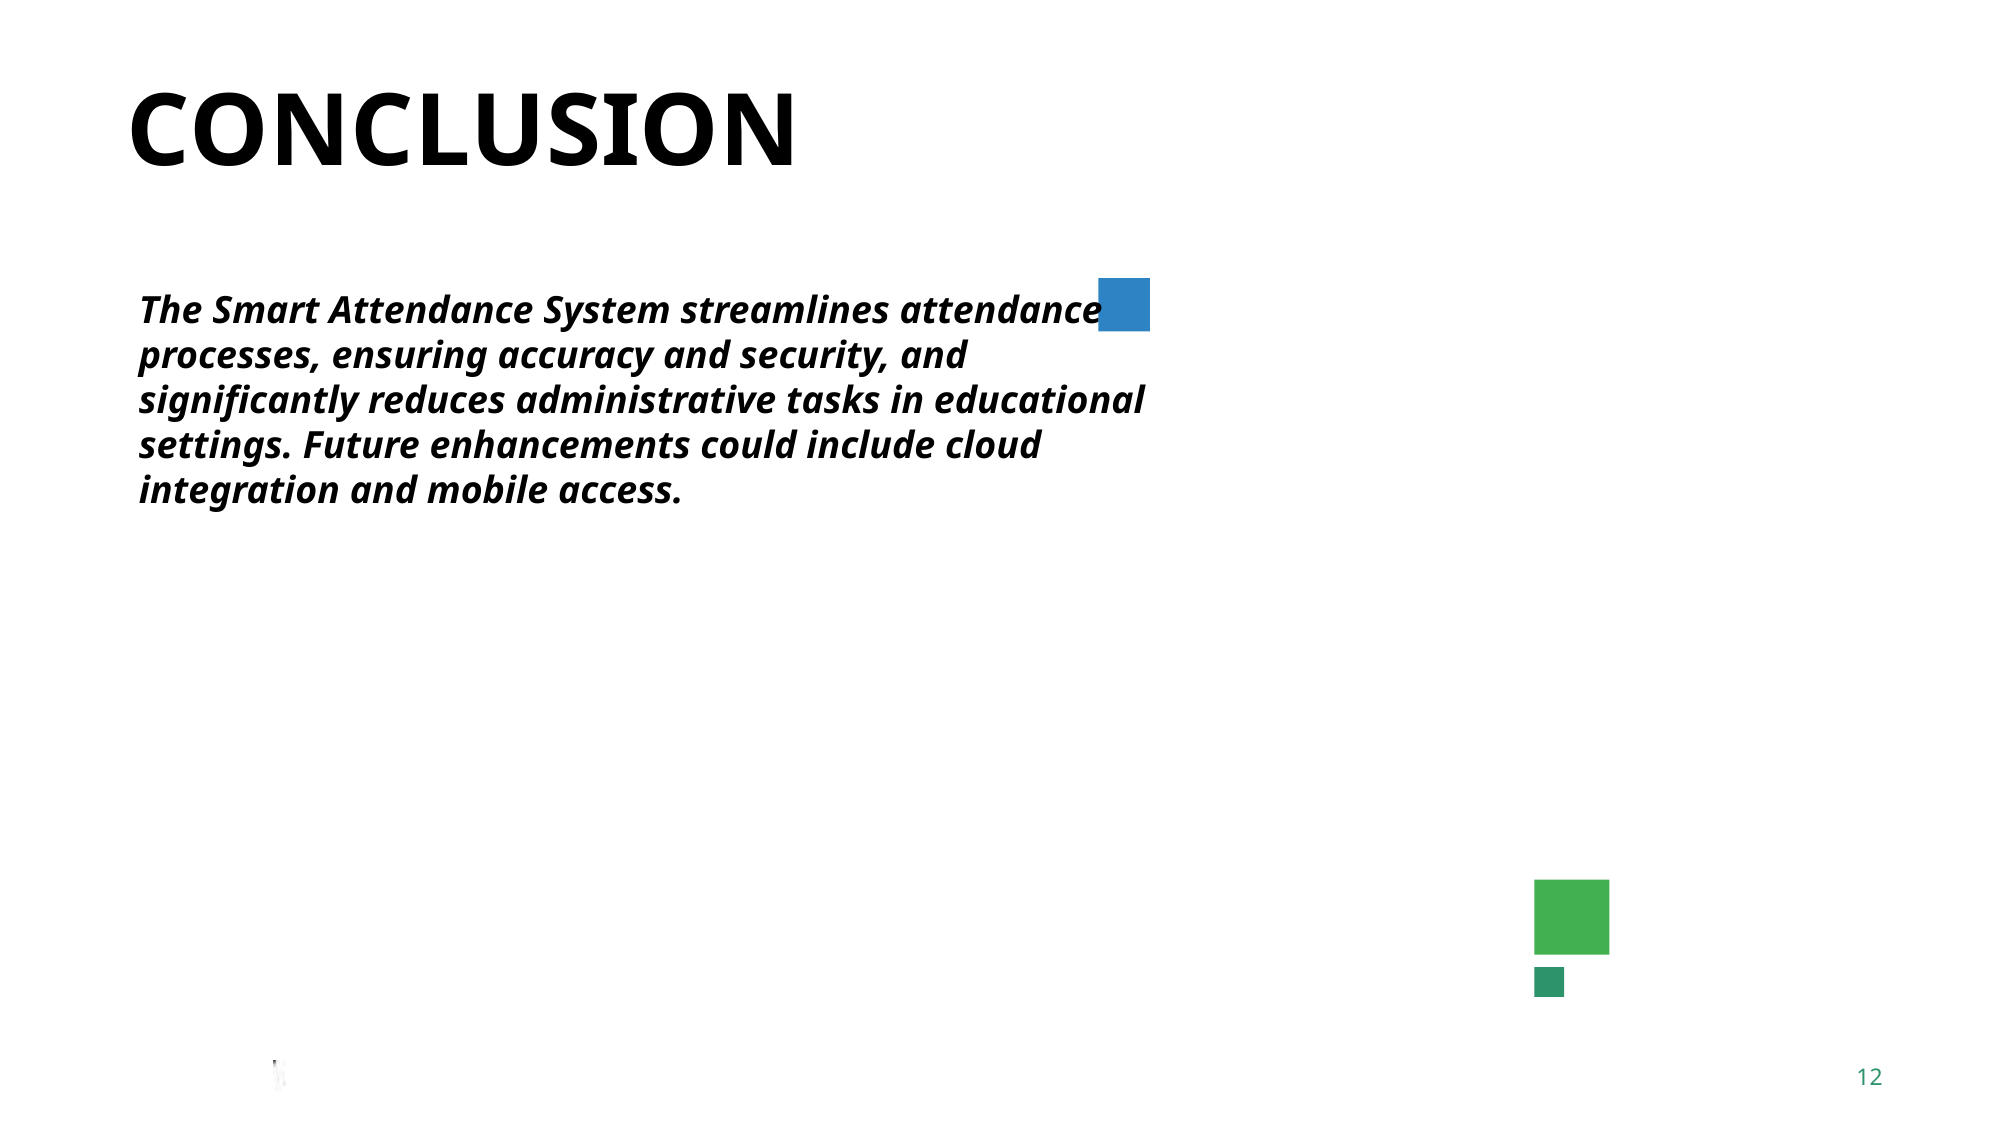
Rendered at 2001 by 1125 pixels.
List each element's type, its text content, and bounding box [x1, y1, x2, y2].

text_box [1534, 967, 1565, 997]
title CONCLUSION [123, 63, 876, 187]
text_box The Smart Attendance System streamlines attendance processes, ensuring accuracy and security, and significantly reduces administrative tasks in educational settings. Future enhancements could include cloud integration and mobile access. [123, 278, 1211, 476]
picture [273, 1060, 286, 1091]
text_box 12 [1849, 1061, 1888, 1094]
text_box [1534, 879, 1610, 955]
